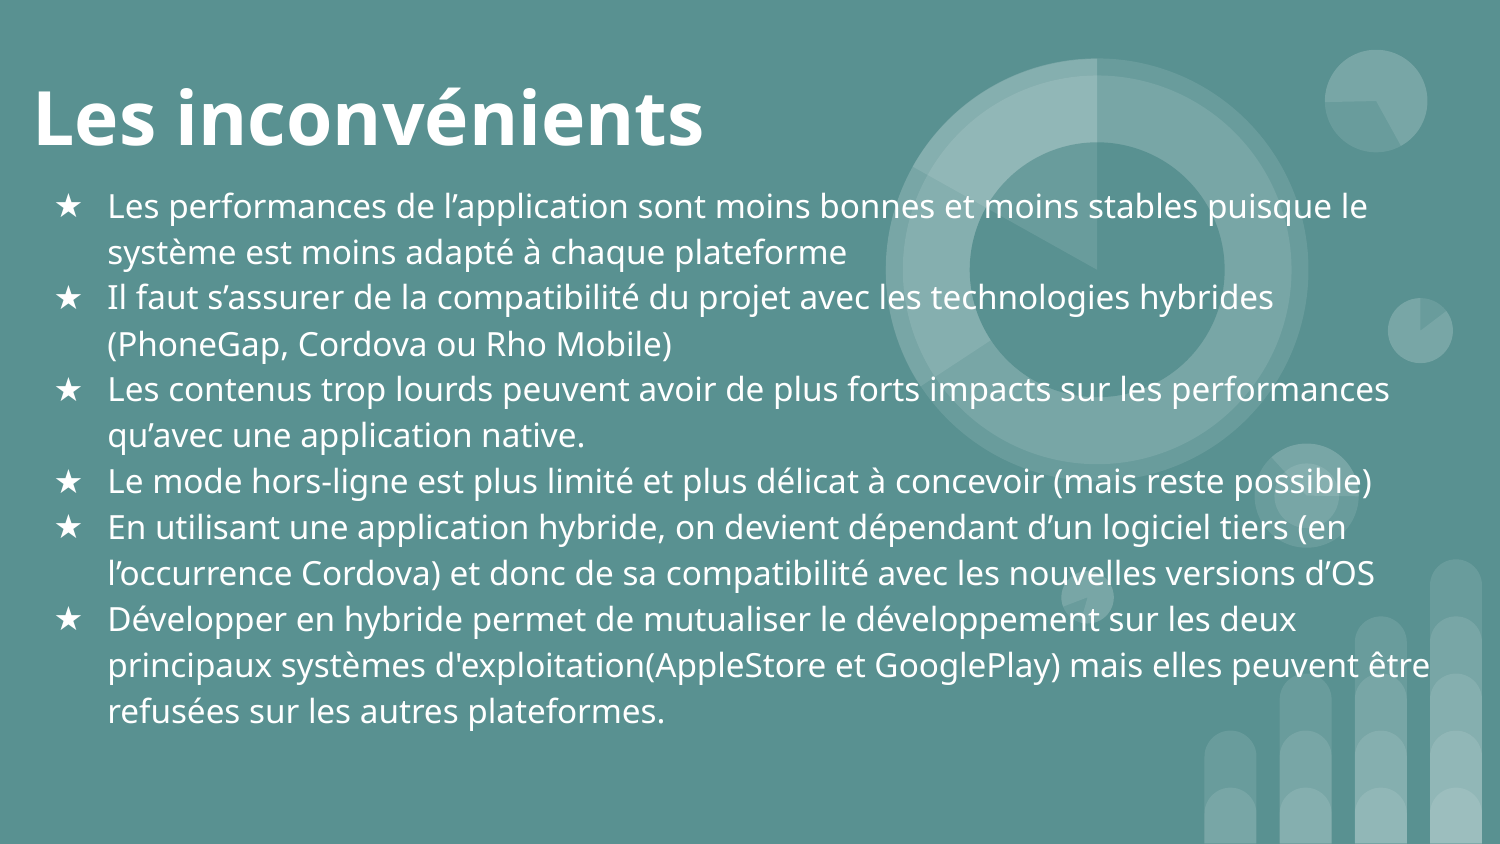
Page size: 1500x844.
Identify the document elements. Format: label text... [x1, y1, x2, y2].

subtitle Les performances de l’application sont moins bonnes et moins stables puisque le système est moins adapté à chaque plateforme Il faut s’assurer de la compatibilité du projet avec les technologies hybrides (PhoneGap, Cordova ou Rho Mobile) Les contenus trop lourds peuvent avoir de plus forts impacts sur les performances qu’avec une application native. Le mode hors-ligne est plus limité et plus délicat à concevoir (mais reste possible) En utilisant une application hybride, on devient dépendant d’un logiciel tiers (en l’occurrence Cordova) et donc de sa compatibilité avec les nouvelles versions d’OS Développer en hybride permet de mutualiser le développement sur les deux principaux systèmes d'exploitation(AppleStore et GooglePlay) mais elles peuvent être refusées sur les autres plateformes. [17, 164, 1483, 762]
title Les inconvénients [17, 28, 1483, 164]
